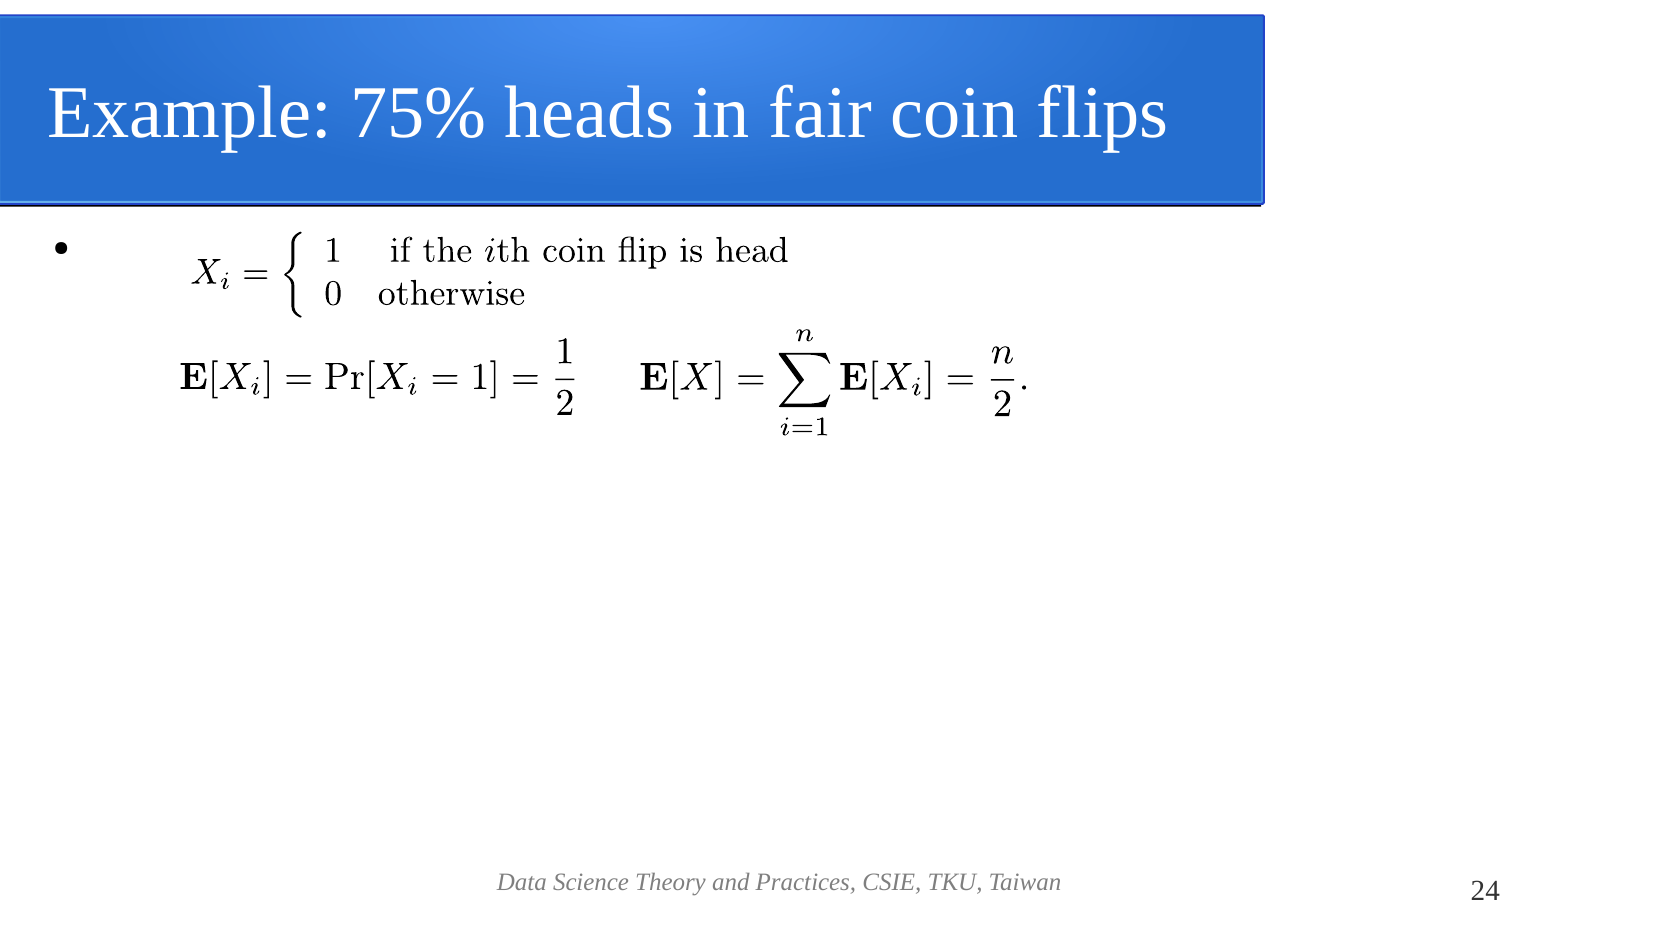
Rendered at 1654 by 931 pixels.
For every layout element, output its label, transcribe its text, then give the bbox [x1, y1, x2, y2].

picture [637, 327, 1028, 438]
picture [177, 336, 576, 417]
title Example: 75% heads in fair coin flips [47, 35, 1199, 189]
list [35, 224, 1524, 764]
picture [188, 230, 789, 319]
